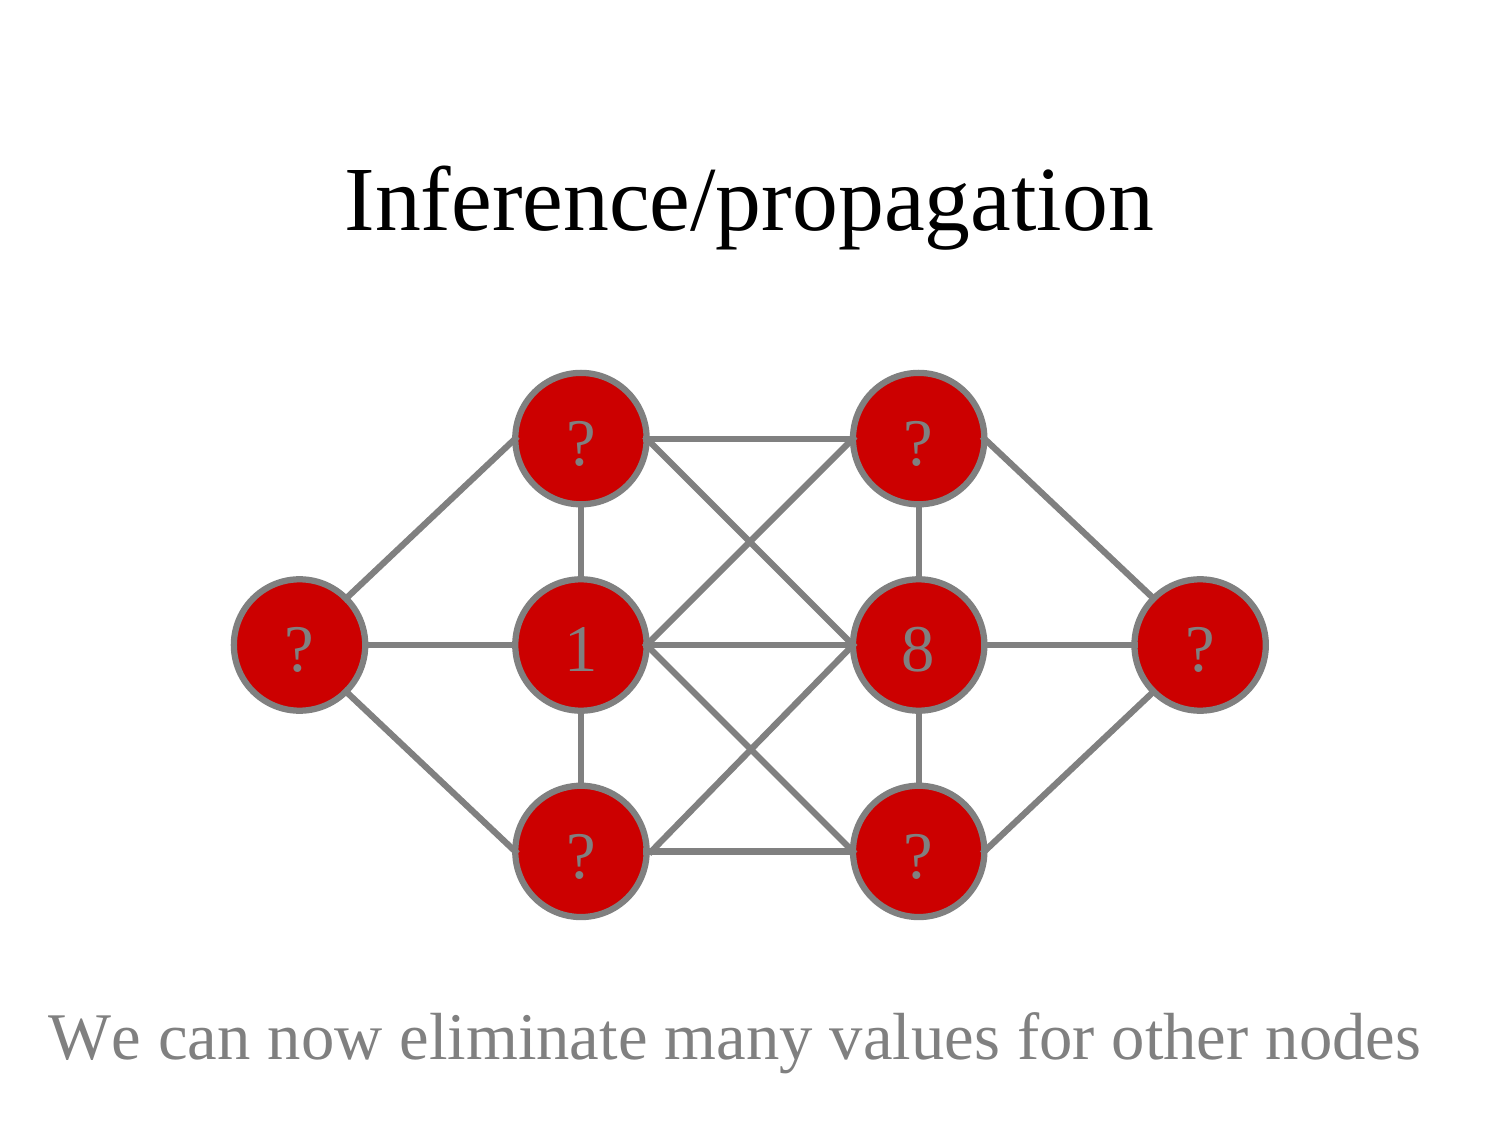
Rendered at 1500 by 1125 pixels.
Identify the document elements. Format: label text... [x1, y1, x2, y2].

text_box ? [233, 579, 366, 711]
text_box ? [515, 785, 647, 918]
text_box ? [853, 372, 985, 505]
text_box ? [853, 785, 985, 918]
text_box 1 [515, 579, 647, 711]
text_box 8 [853, 579, 985, 711]
text_box ? [515, 372, 647, 505]
text_box ? [1134, 579, 1266, 711]
title Inference/propagation [112, 99, 1388, 288]
text_box We can now eliminate many values for other nodes [33, 985, 1500, 1081]
